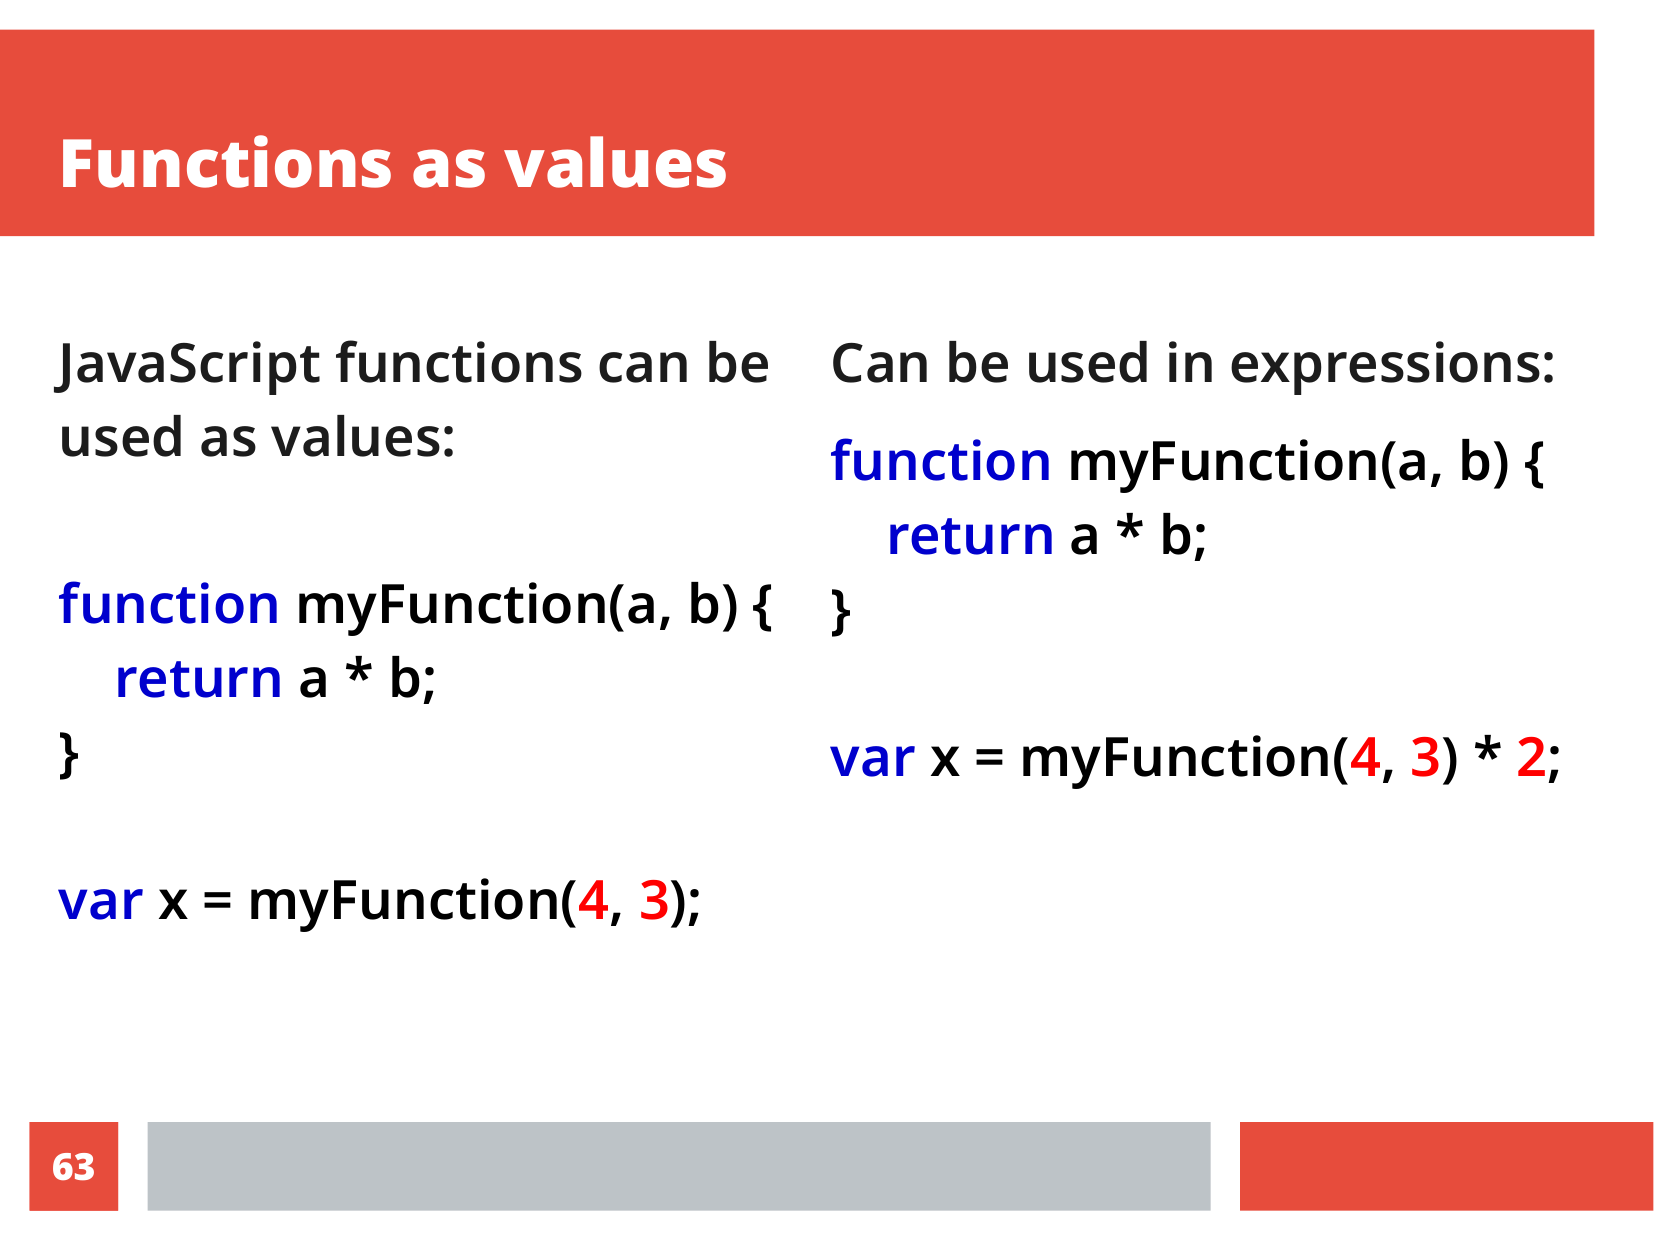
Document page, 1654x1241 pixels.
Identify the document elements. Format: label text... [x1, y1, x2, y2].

title Functions as values [59, 59, 1595, 207]
list JavaScript functions can be used as values: function myFunction(a, b) { return a * b; } var x = myFunction(4, 3); [59, 324, 794, 1093]
list Can be used in expressions: function myFunction(a, b) { return a * b; } var x = myFunction(4, 3) * 2; [830, 324, 1566, 1093]
